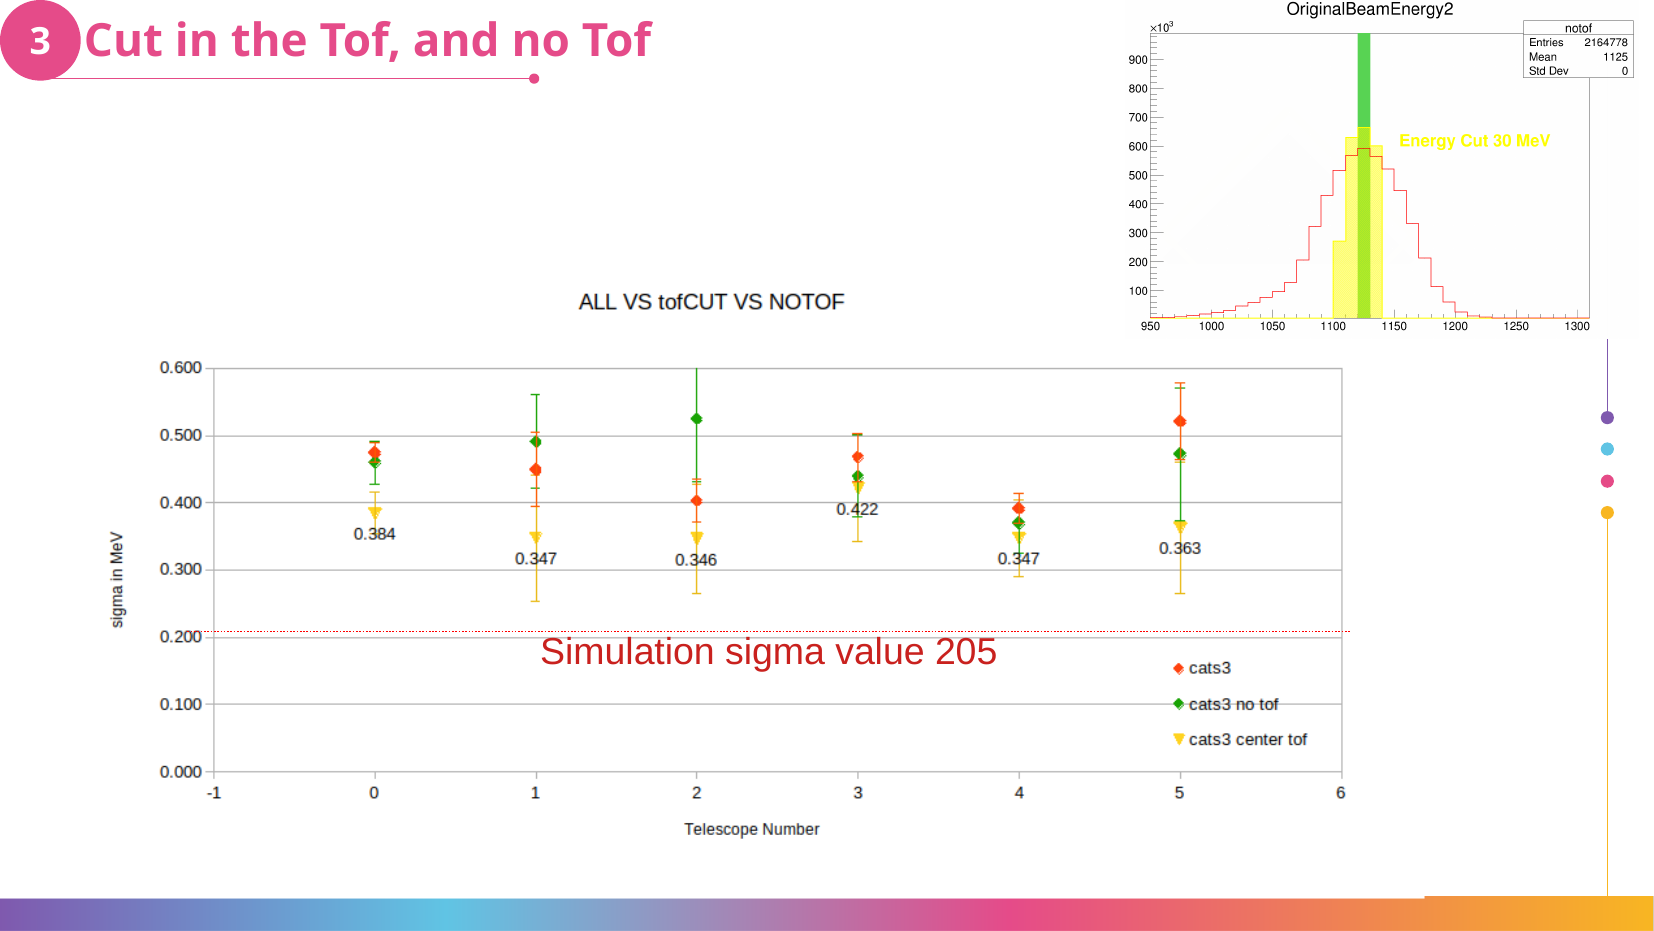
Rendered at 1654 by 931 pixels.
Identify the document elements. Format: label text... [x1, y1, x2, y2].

text_box [529, 73, 540, 84]
text_box 3 [0, 0, 81, 81]
title Cut in the Tof, and no Tof [83, 0, 751, 116]
picture [0, 0, 1654, 931]
